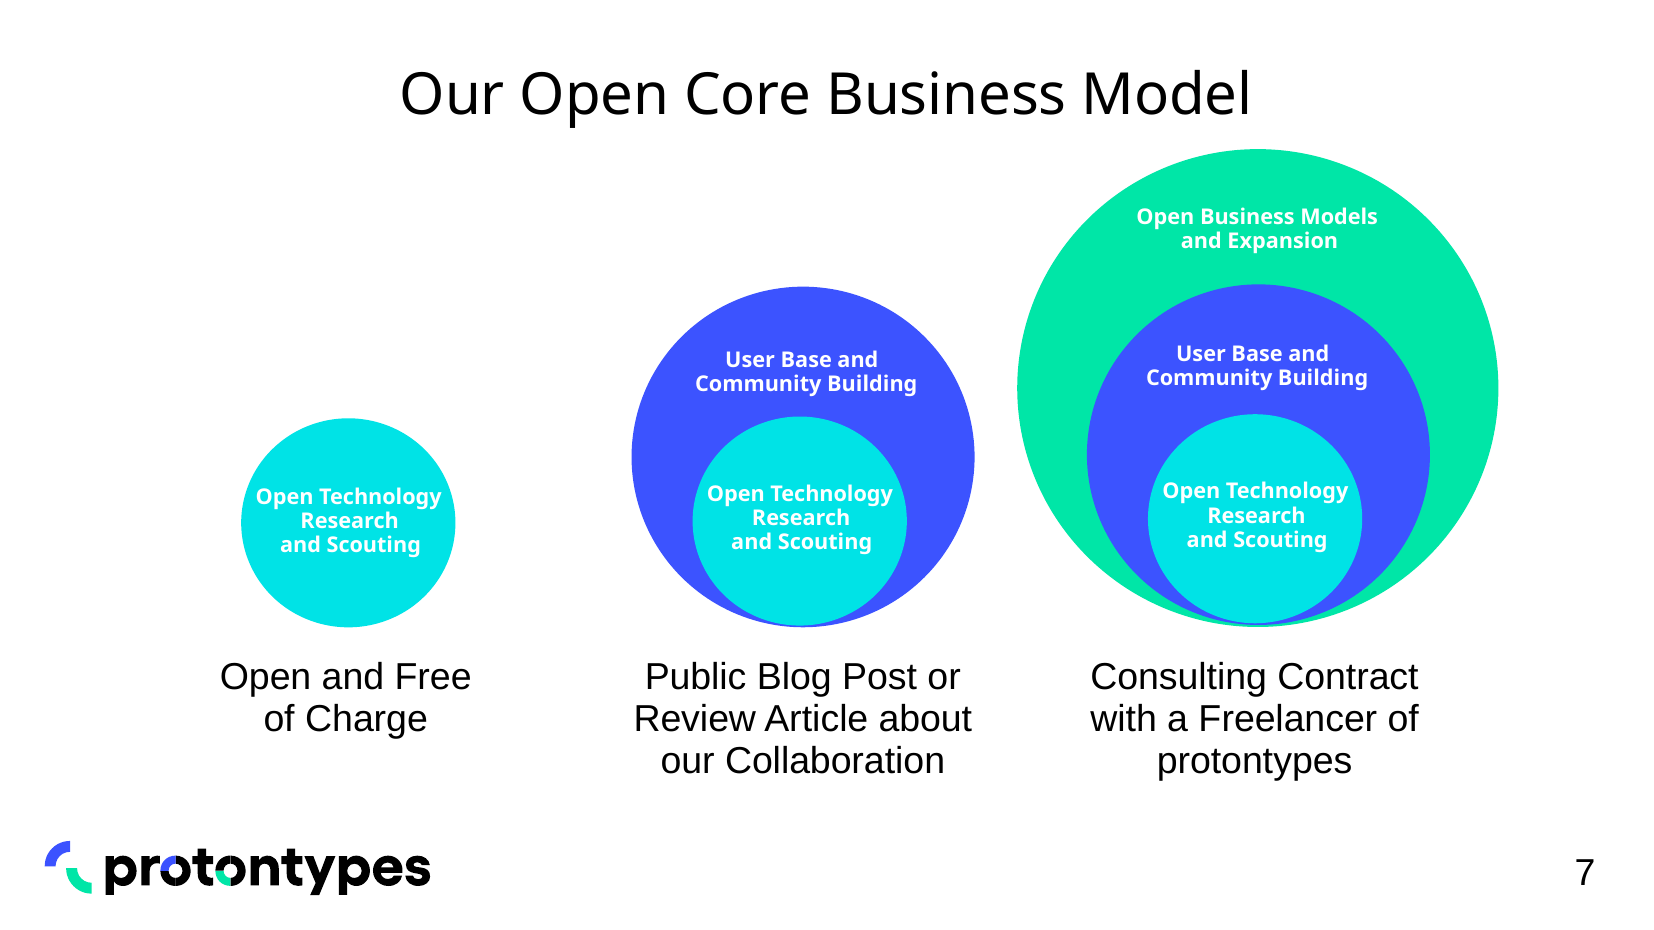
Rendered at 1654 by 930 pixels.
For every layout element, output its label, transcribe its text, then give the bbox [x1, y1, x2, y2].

text_box Public Blog Post or Review Article about our Collaboration [607, 648, 998, 789]
title Our Open Core Business Model [82, 36, 1571, 148]
text_box Open and Free of Charge [195, 648, 496, 747]
text_box Consulting Contract with a Freelancer of protontypes [1044, 648, 1465, 789]
picture [239, 147, 1501, 629]
